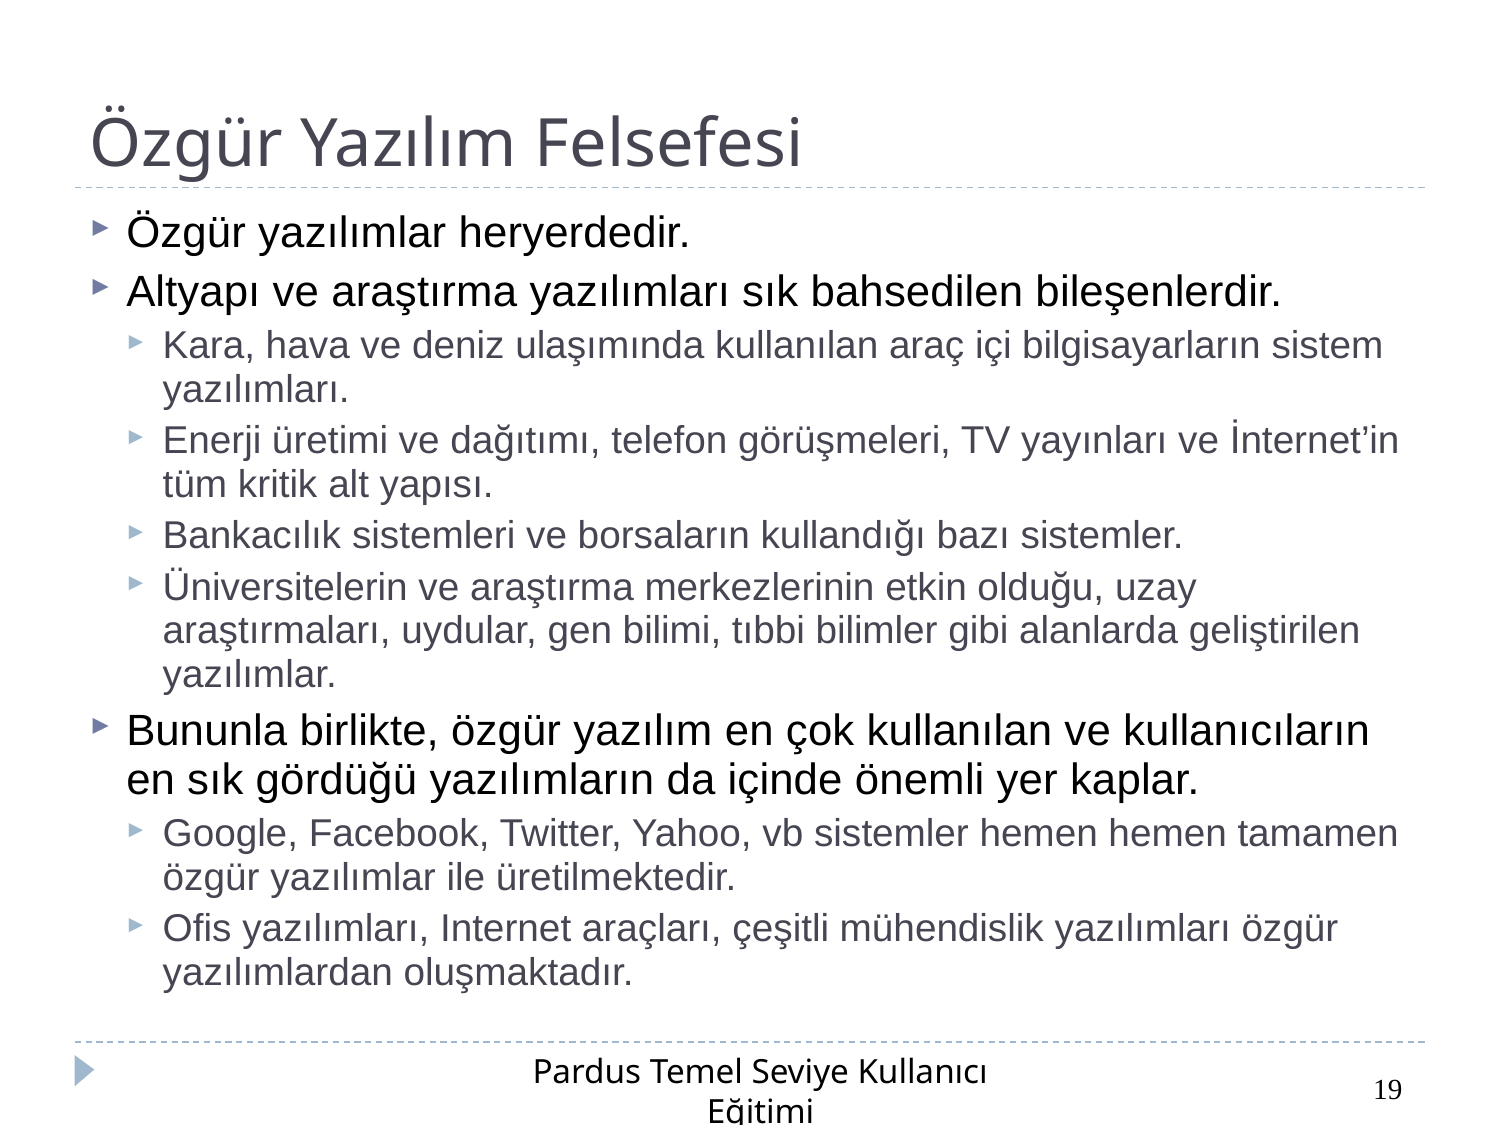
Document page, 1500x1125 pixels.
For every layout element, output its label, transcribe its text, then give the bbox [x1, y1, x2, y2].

title Özgür Yazılım Felsefesi [75, 24, 1425, 188]
list Özgür yazılımlar heryerdedir. Altyapı ve araştırma yazılımları sık bahsedilen bileşenlerdir. Kara, hava ve deniz ulaşımında kullanılan araç içi bilgisayarların sistem yazılımları. Enerji üretimi ve dağıtımı, telefon görüşmeleri, TV yayınları ve İnternet’in tüm kritik alt yapısı. Bankacılık sistemleri ve borsaların kullandığı bazı sistemler. Üniversitelerin ve araştırma merkezlerinin etkin olduğu, uzay araştırmaları, uydular, gen bilimi, tıbbi bilimler gibi alanlarda geliştirilen yazılımlar. Bununla birlikte, özgür yazılım en çok kullanılan ve kullanıcıların en sık gördüğü yazılımların da içinde önemli yer kaplar. Google, Facebook, Twitter, Yahoo, vb sistemler hemen hemen tamamen özgür yazılımlar ile üretilmektedir. Ofis yazılımları, Internet araçları, çeşitli mühendislik yazılımları özgür yazılımlardan oluşmaktadır. [75, 200, 1425, 1010]
